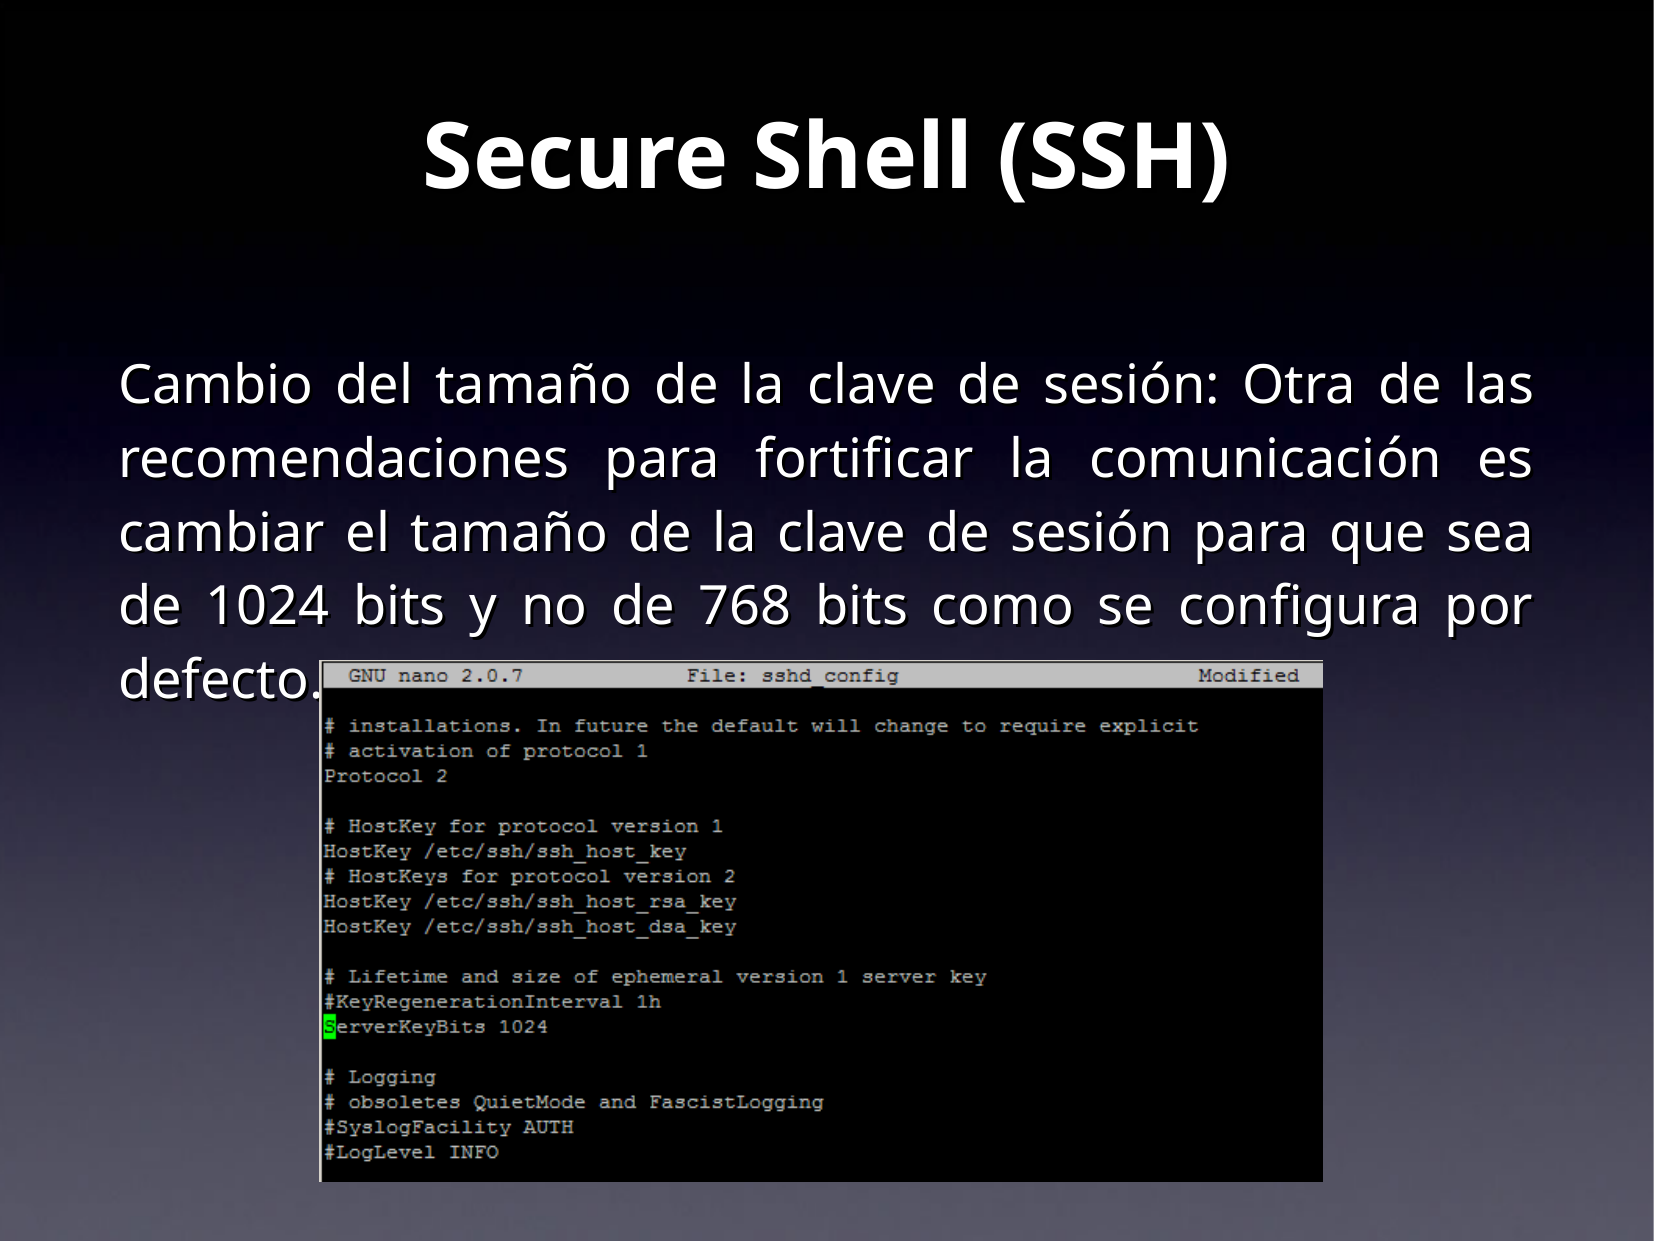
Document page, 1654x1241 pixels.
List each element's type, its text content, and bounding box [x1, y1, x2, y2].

picture [0, 0, 1654, 1241]
title Secure Shell (SSH) [82, 49, 1571, 257]
list Cambio del tamaño de la clave de sesión: Otra de las recomendaciones para fortificar la comunicación es cambiar el tamaño de la clave de sesión para que sea de 1024 bits y no de 768 bits como se configura por defecto. [47, 345, 1536, 1065]
